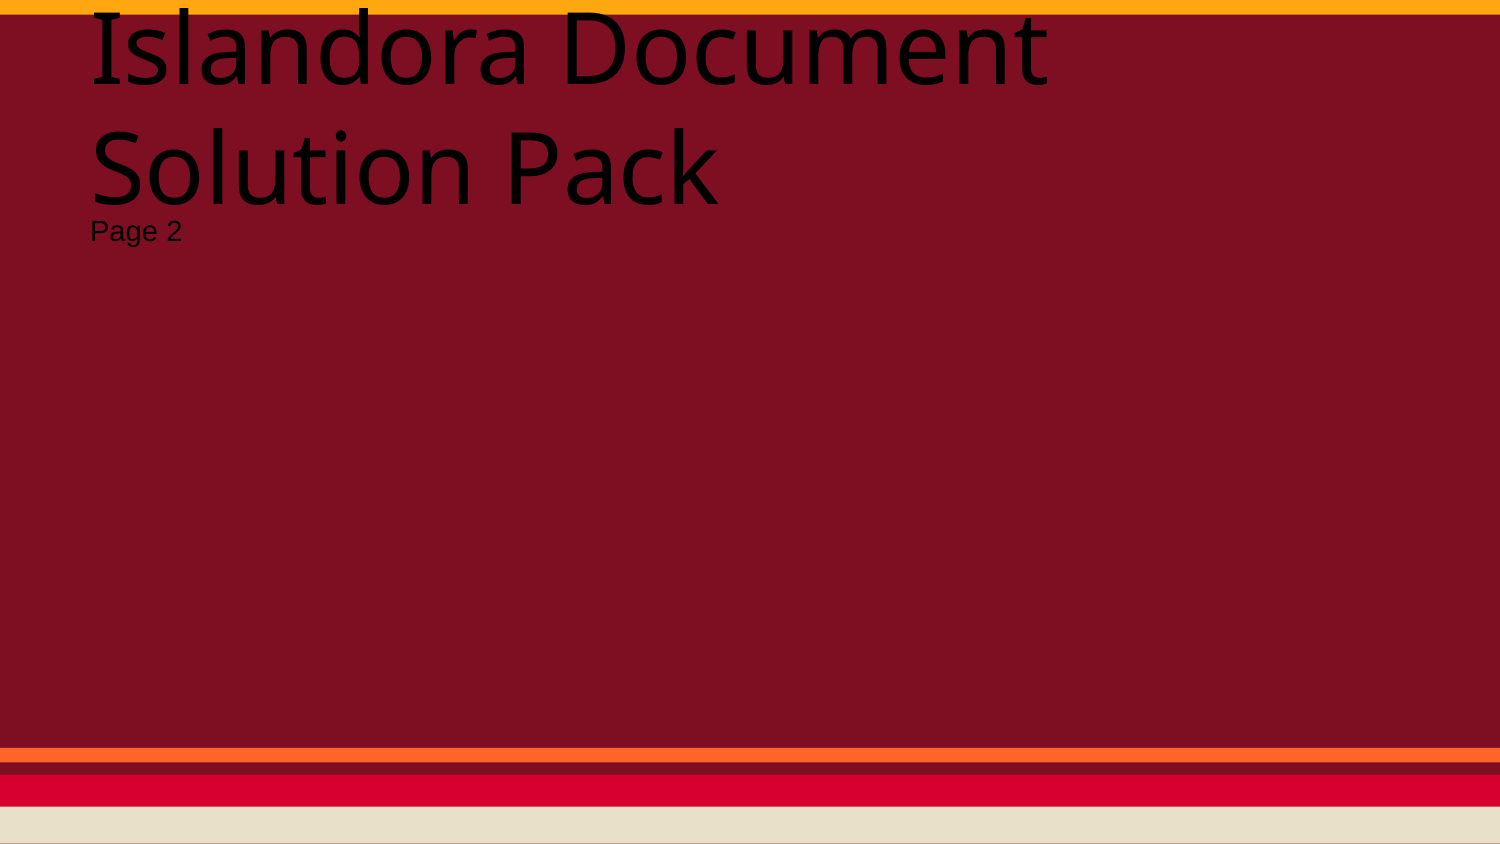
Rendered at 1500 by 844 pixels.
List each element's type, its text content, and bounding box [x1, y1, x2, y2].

list Page 2 [75, 196, 1425, 733]
title Islandora Document Solution Pack [75, 33, 1425, 175]
